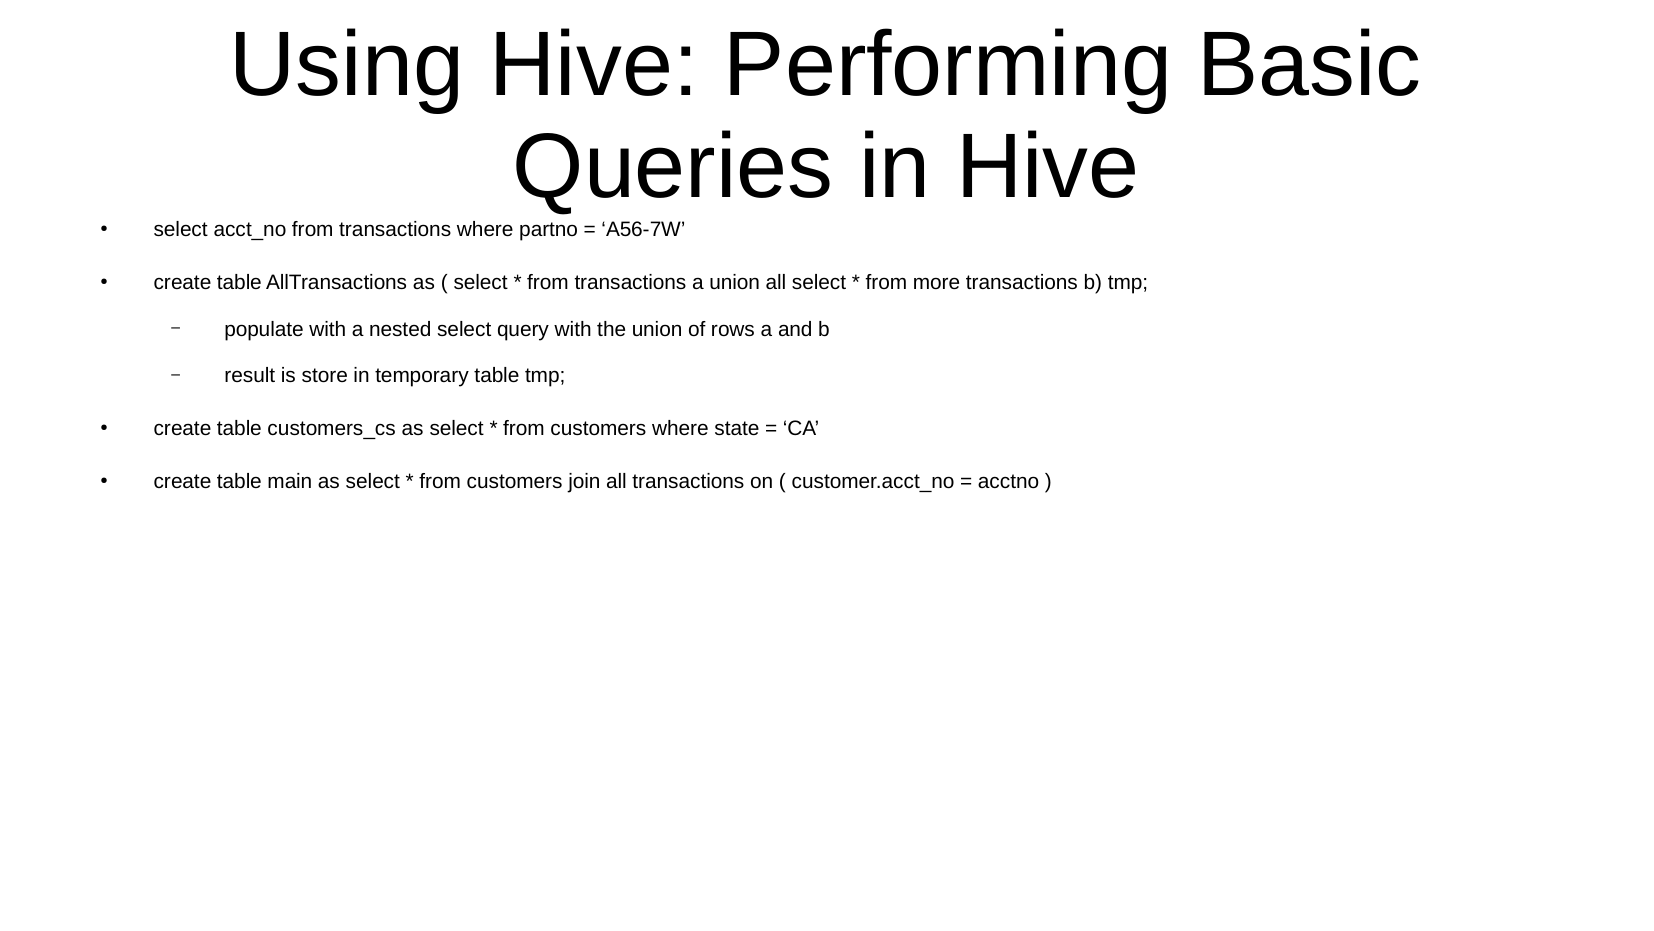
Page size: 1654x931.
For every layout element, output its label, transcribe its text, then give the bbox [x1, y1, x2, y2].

list select acct_no from transactions where partno = ‘A56-7W’ create table AllTransactions as ( select * from transactions a union all select * from more transactions b) tmp; populate with a nested select query with the union of rows a and b result is store in temporary table tmp; create table customers_cs as select * from customers where state = ‘CA’ create table main as select * from customers join all transactions on ( customer.acct_no = acctno ) [82, 217, 1636, 871]
title Using Hive: Performing Basic Queries in Hive [82, 12, 1571, 217]
